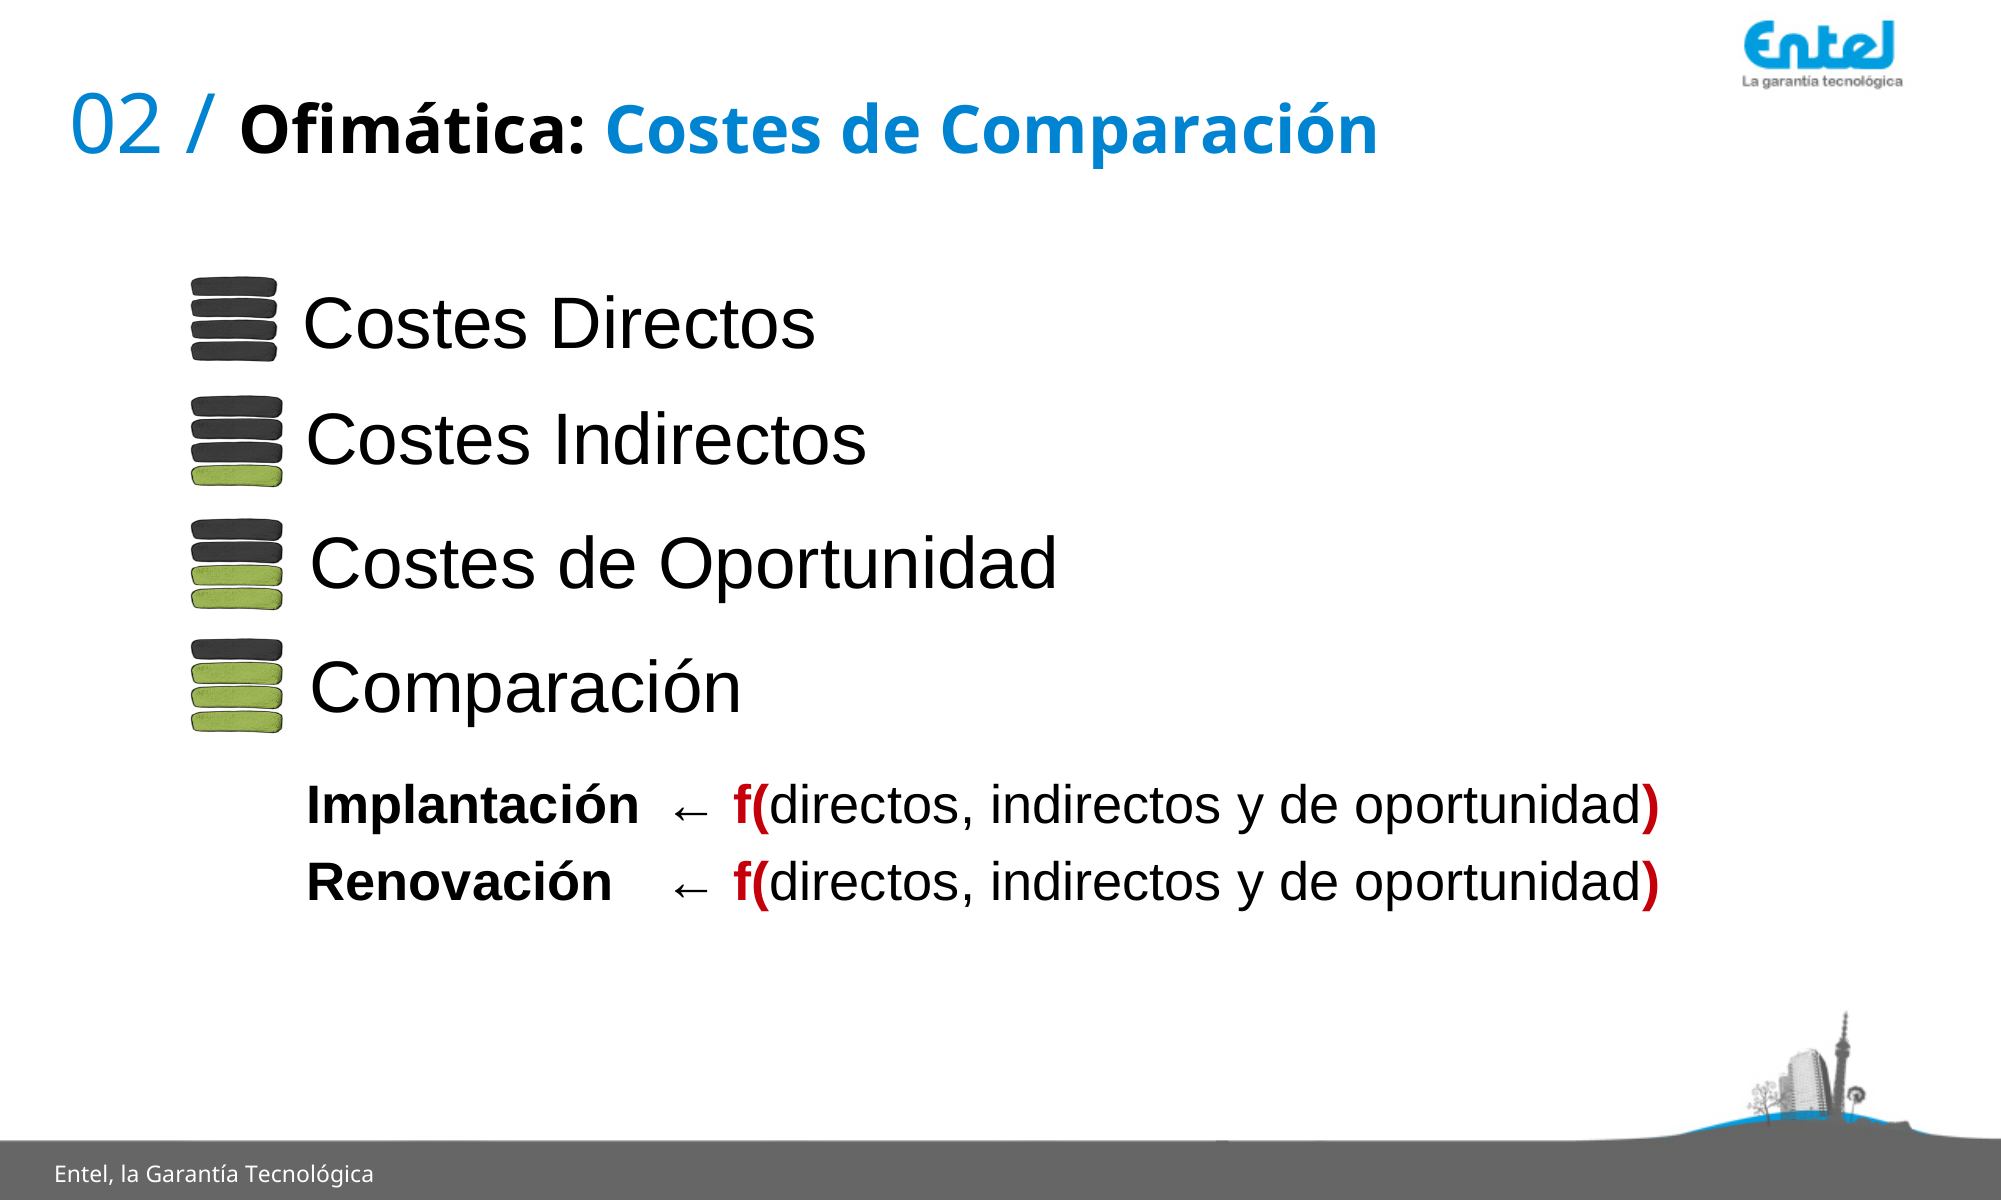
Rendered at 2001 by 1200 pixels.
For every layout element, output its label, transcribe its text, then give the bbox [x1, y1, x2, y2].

text_box Implantación [291, 761, 656, 842]
text_box Comparación [295, 632, 759, 735]
text_box Entel, la Garantía Tecnológica [39, 1137, 966, 1198]
text_box Renovación [291, 838, 630, 919]
picture [0, 0, 2001, 1200]
text_box 02 / Ofimática: Costes de Comparación [51, 61, 1625, 202]
text_box Costes de Oportunidad [295, 507, 1075, 611]
text_box ← f(directos, indirectos y de oportunidad) [649, 838, 1713, 919]
text_box Costes Directos [287, 268, 833, 371]
text_box ← f(directos, indirectos y de oportunidad) [656, 761, 1713, 838]
text_box Costes Indirectos [290, 383, 884, 487]
